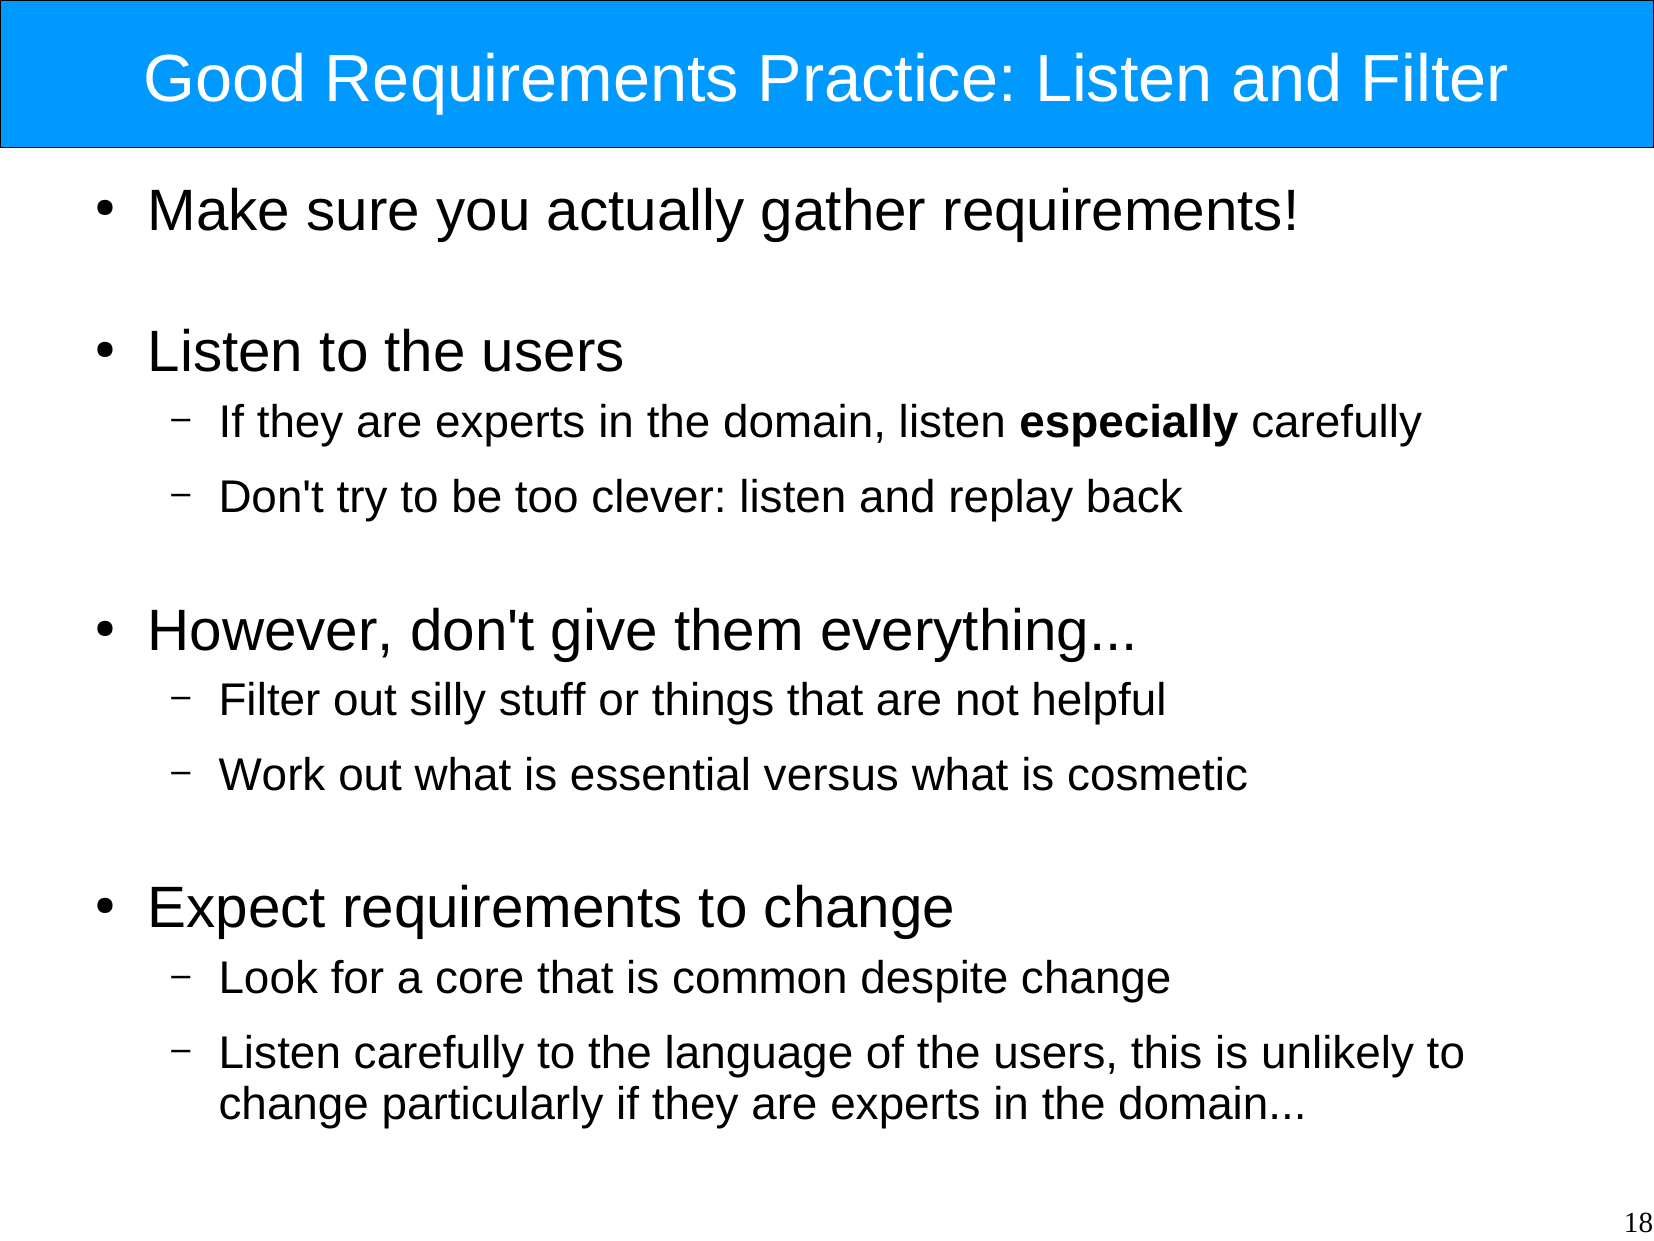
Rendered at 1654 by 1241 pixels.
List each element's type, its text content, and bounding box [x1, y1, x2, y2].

title Good Requirements Practice: Listen and Filter [82, 21, 1571, 135]
list Make sure you actually gather requirements! Listen to the users If they are experts in the domain, listen especially carefully Don't try to be too clever: listen and replay back However, don't give them everything... Filter out silly stuff or things that are not helpful Work out what is essential versus what is cosmetic Expect requirements to change Look for a core that is common despite change Listen carefully to the language of the users, this is unlikely to change particularly if they are experts in the domain... [76, 177, 1565, 1196]
